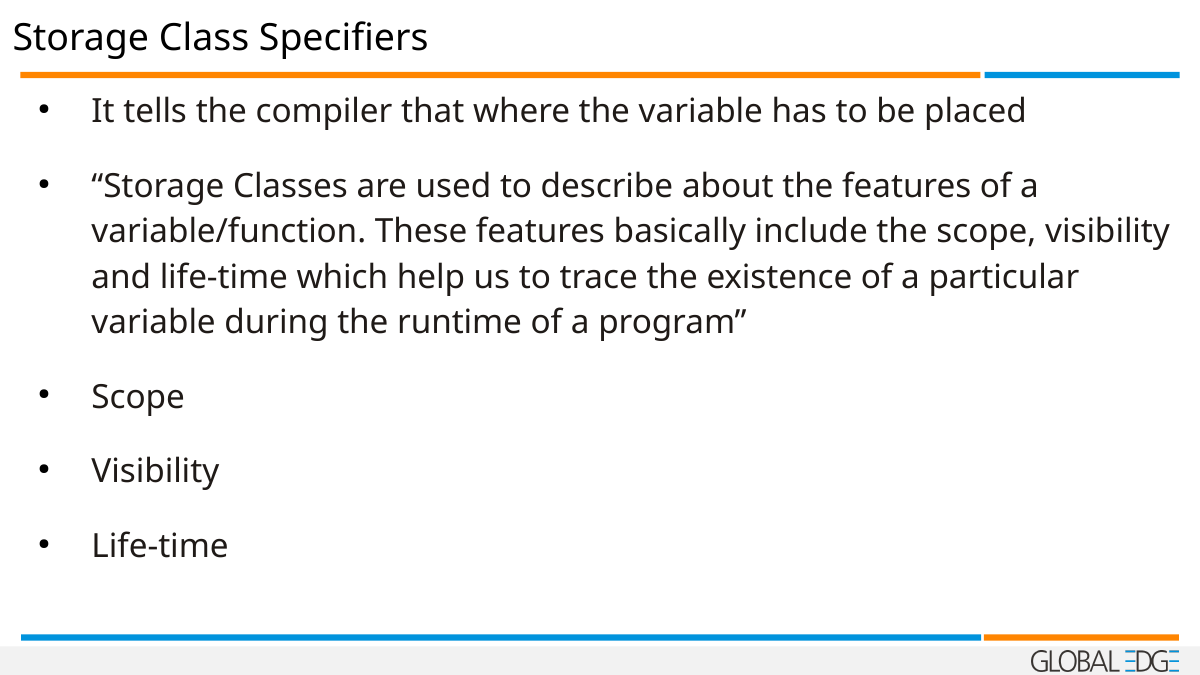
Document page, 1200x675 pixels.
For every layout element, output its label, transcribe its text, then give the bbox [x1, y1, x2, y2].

picture [1031, 650, 1179, 672]
title Storage Class Specifiers [12, 9, 1170, 63]
list It tells the compiler that where the variable has to be placed “Storage Classes are used to describe about the features of a variable/function. These features basically include the scope, visibility and life-time which help us to trace the existence of a particular variable during the runtime of a program” Scope Visibility Life-time [20, 87, 1179, 628]
